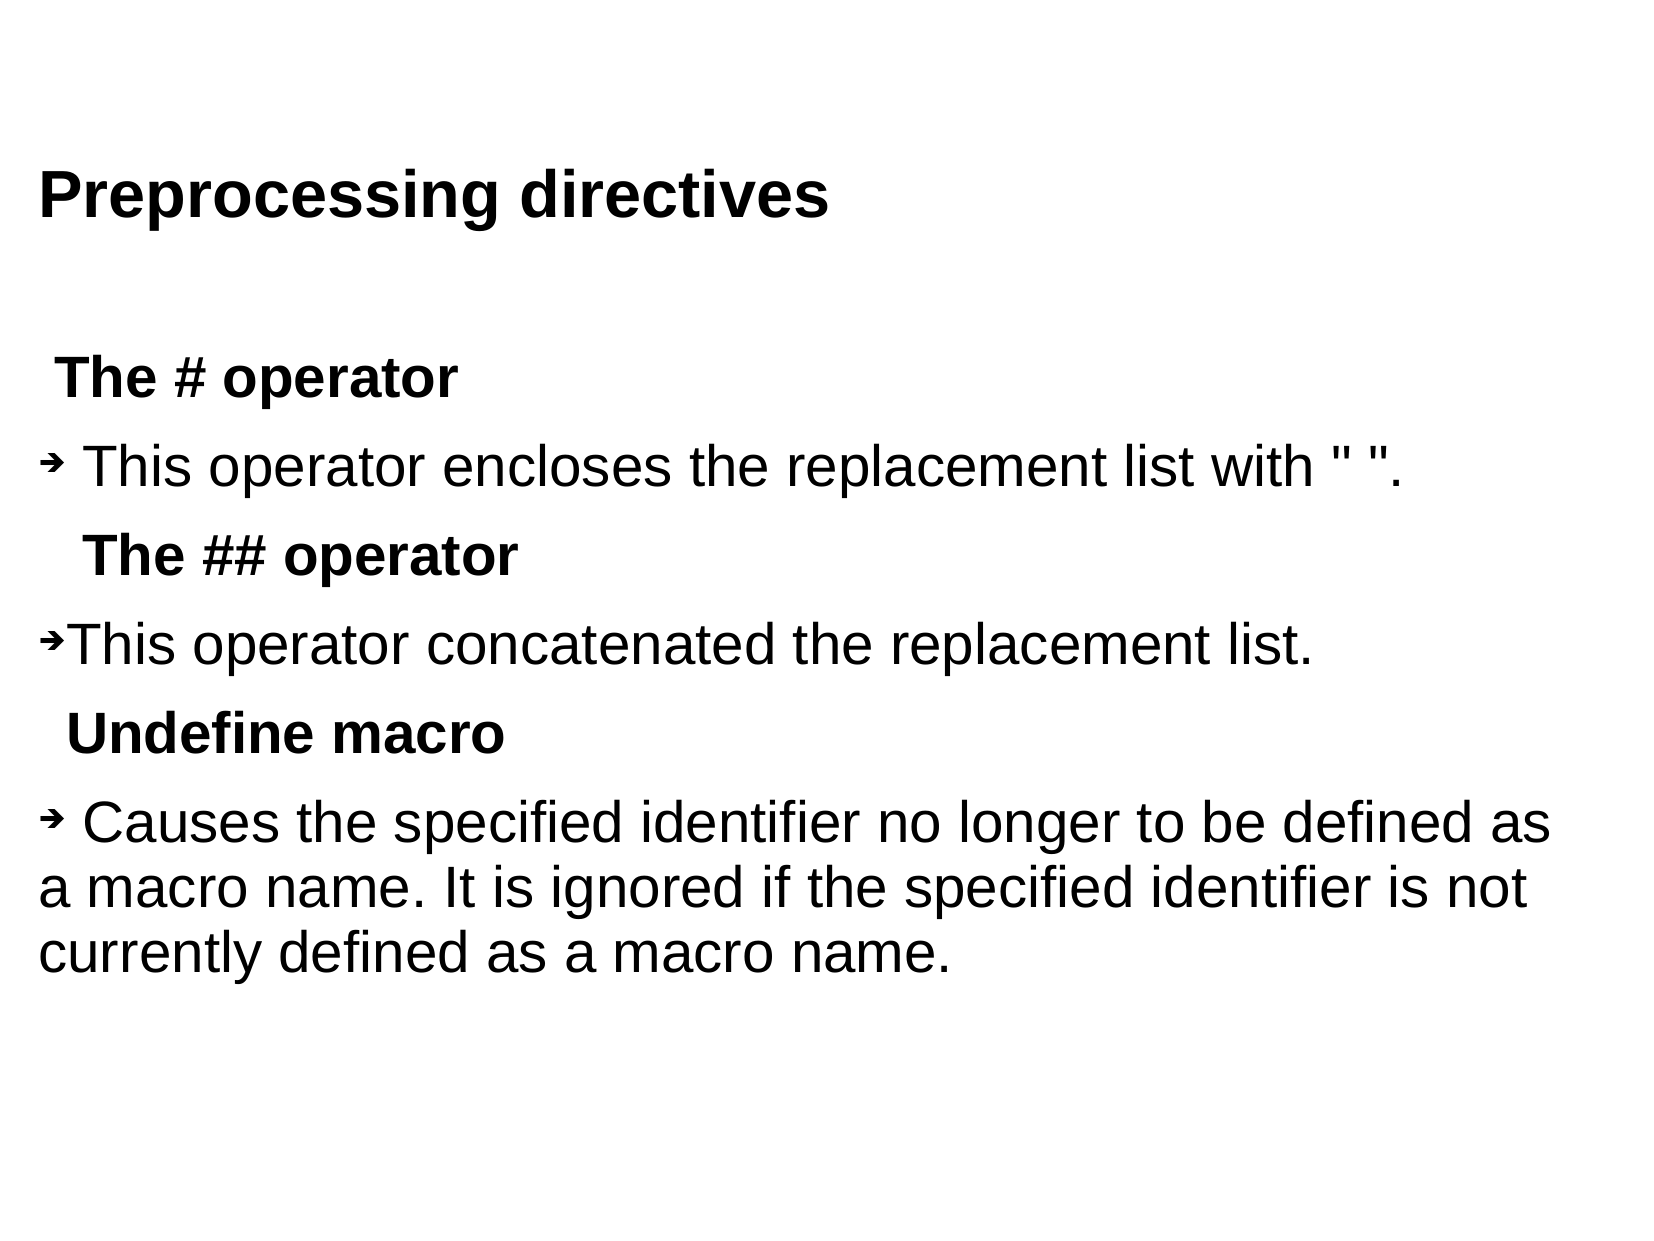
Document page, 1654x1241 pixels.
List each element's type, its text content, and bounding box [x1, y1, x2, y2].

text_box Preprocessing directives The # operator This operator encloses the replacement list with " ". The ## operator This operator concatenated the replacement list. Undefine macro Causes the specified identifier no longer to be defined as a macro name. It is ignored if the specified identifier is not currently defined as a macro name. [23, 150, 1576, 1201]
